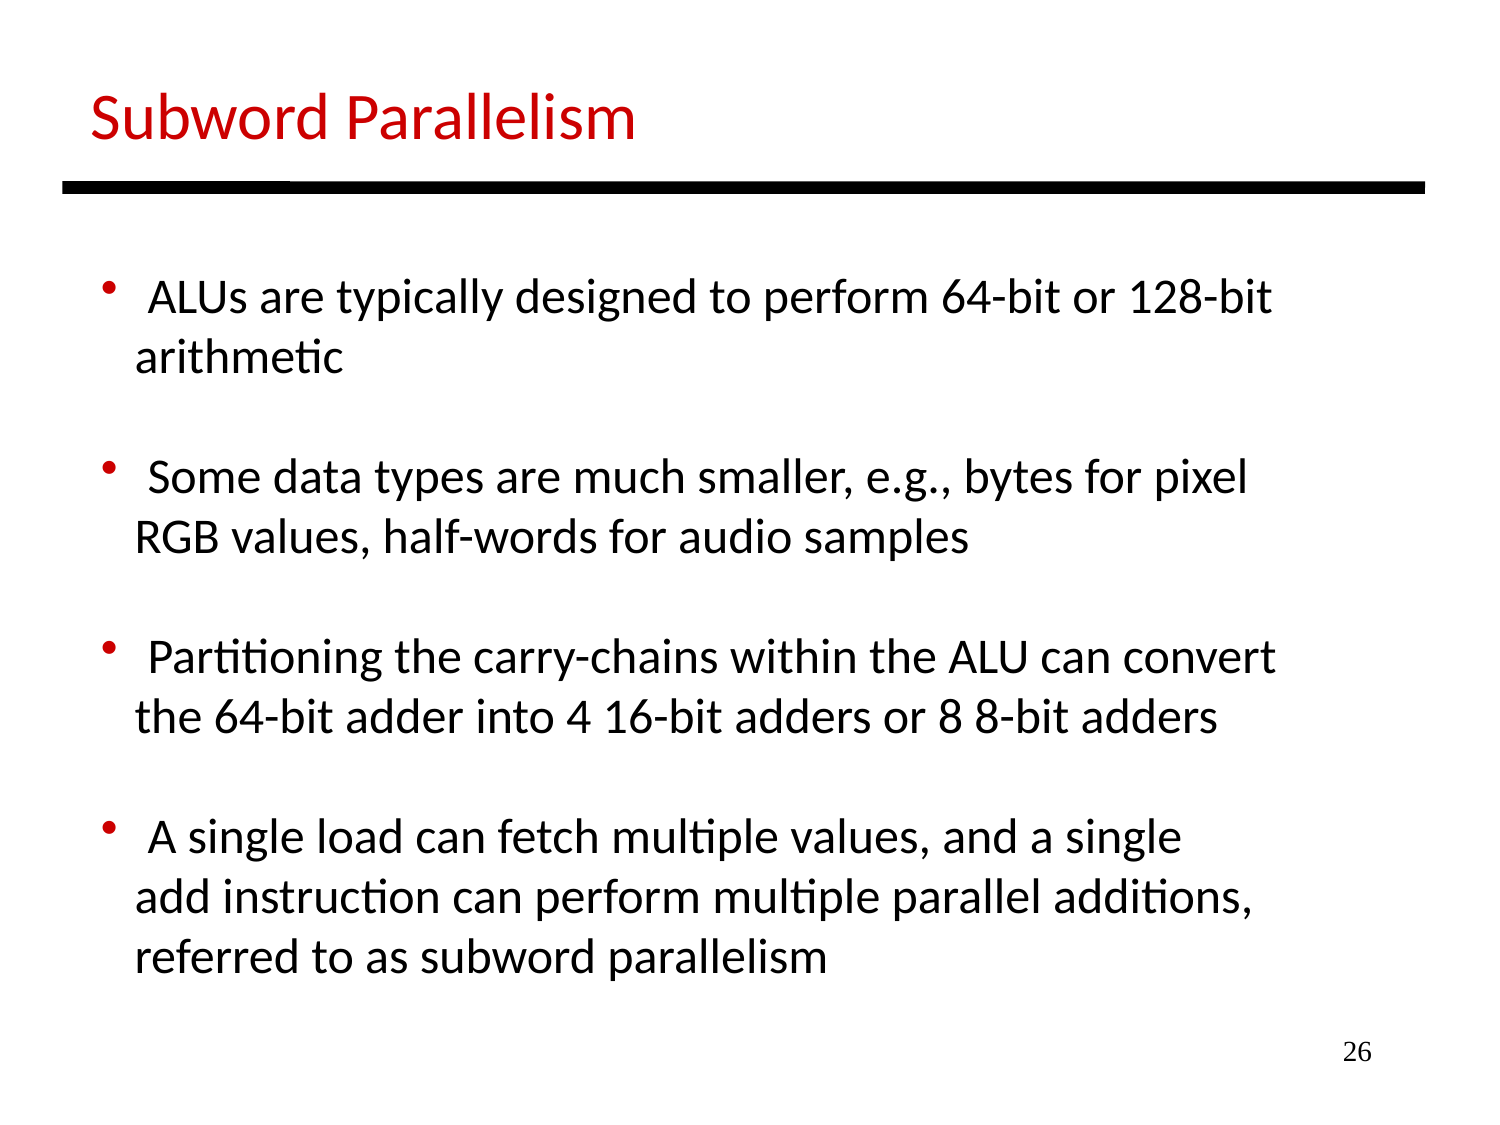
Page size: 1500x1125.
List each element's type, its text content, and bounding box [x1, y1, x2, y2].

text_box ALUs are typically designed to perform 64-bit or 128-bit arithmetic Some data types are much smaller, e.g., bytes for pixel RGB values, half-words for audio samples Partitioning the carry-chains within the ALU can convert the 64-bit adder into 4 16-bit adders or 8 8-bit adders A single load can fetch multiple values, and a single add instruction can perform multiple parallel additions, referred to as subword parallelism [86, 256, 1293, 1052]
text_box Subword Parallelism [75, 65, 653, 160]
slide_number <number> [1074, 1025, 1388, 1100]
